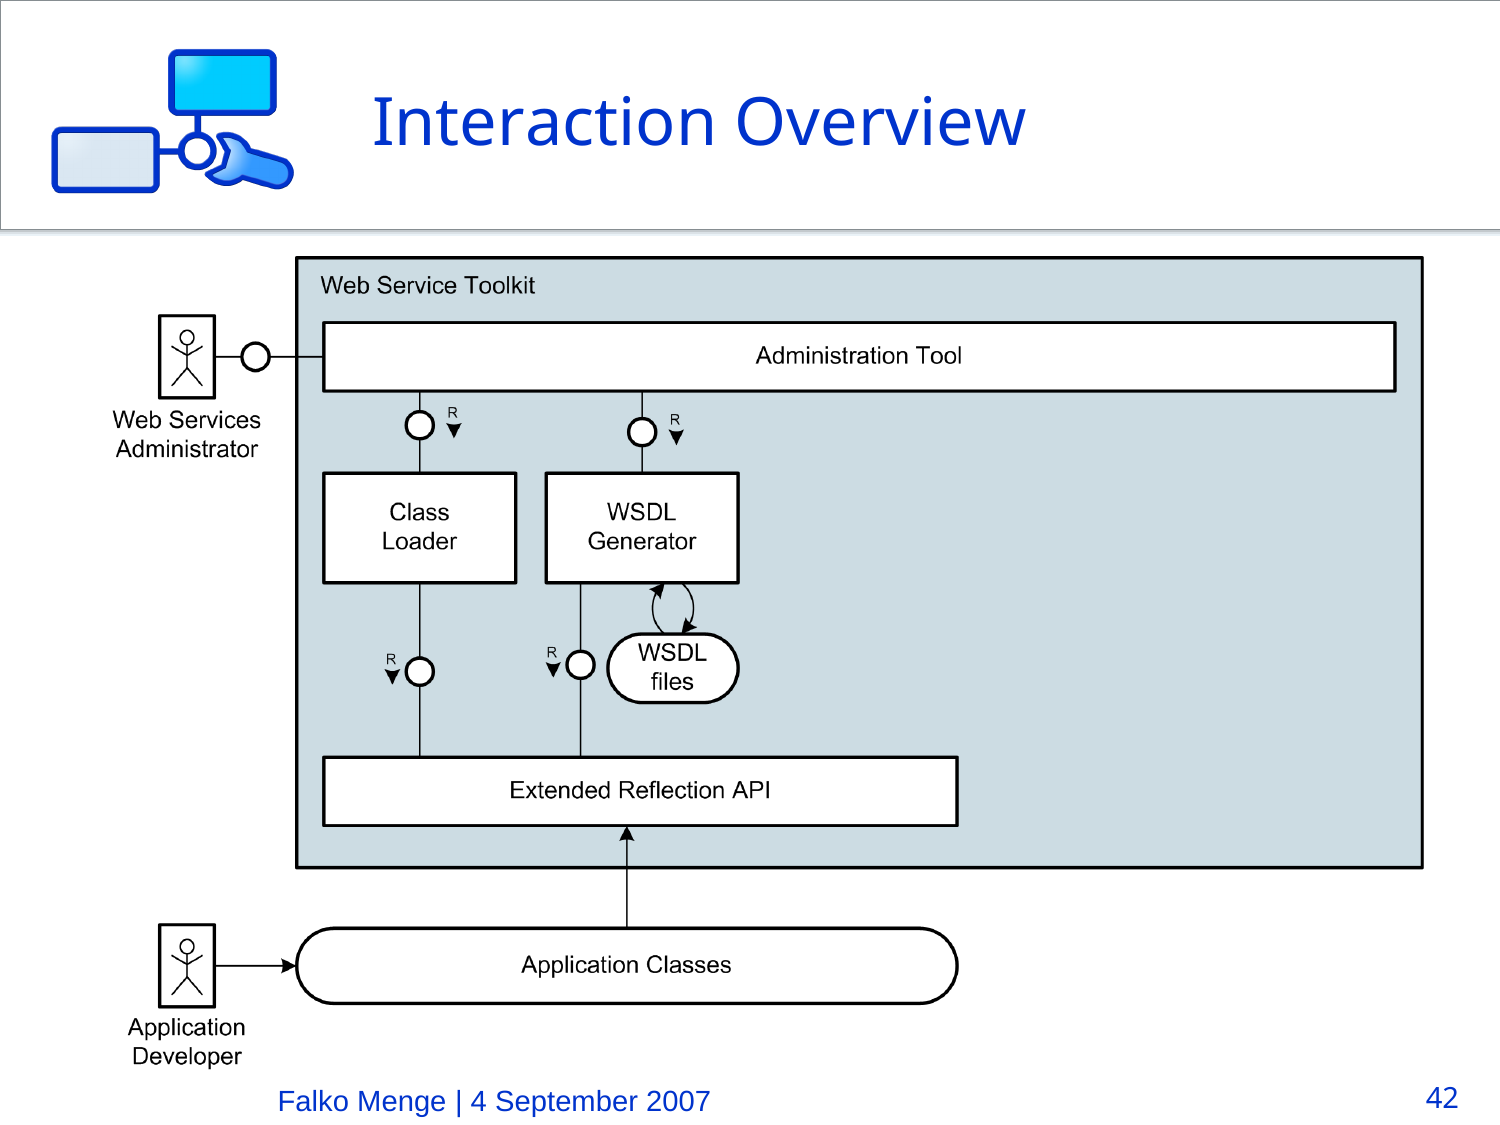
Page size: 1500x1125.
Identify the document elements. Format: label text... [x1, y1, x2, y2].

picture [0, 230, 1500, 236]
title Interaction Overview [372, 19, 1500, 221]
picture [8, 19, 310, 224]
picture [112, 255, 1424, 1072]
